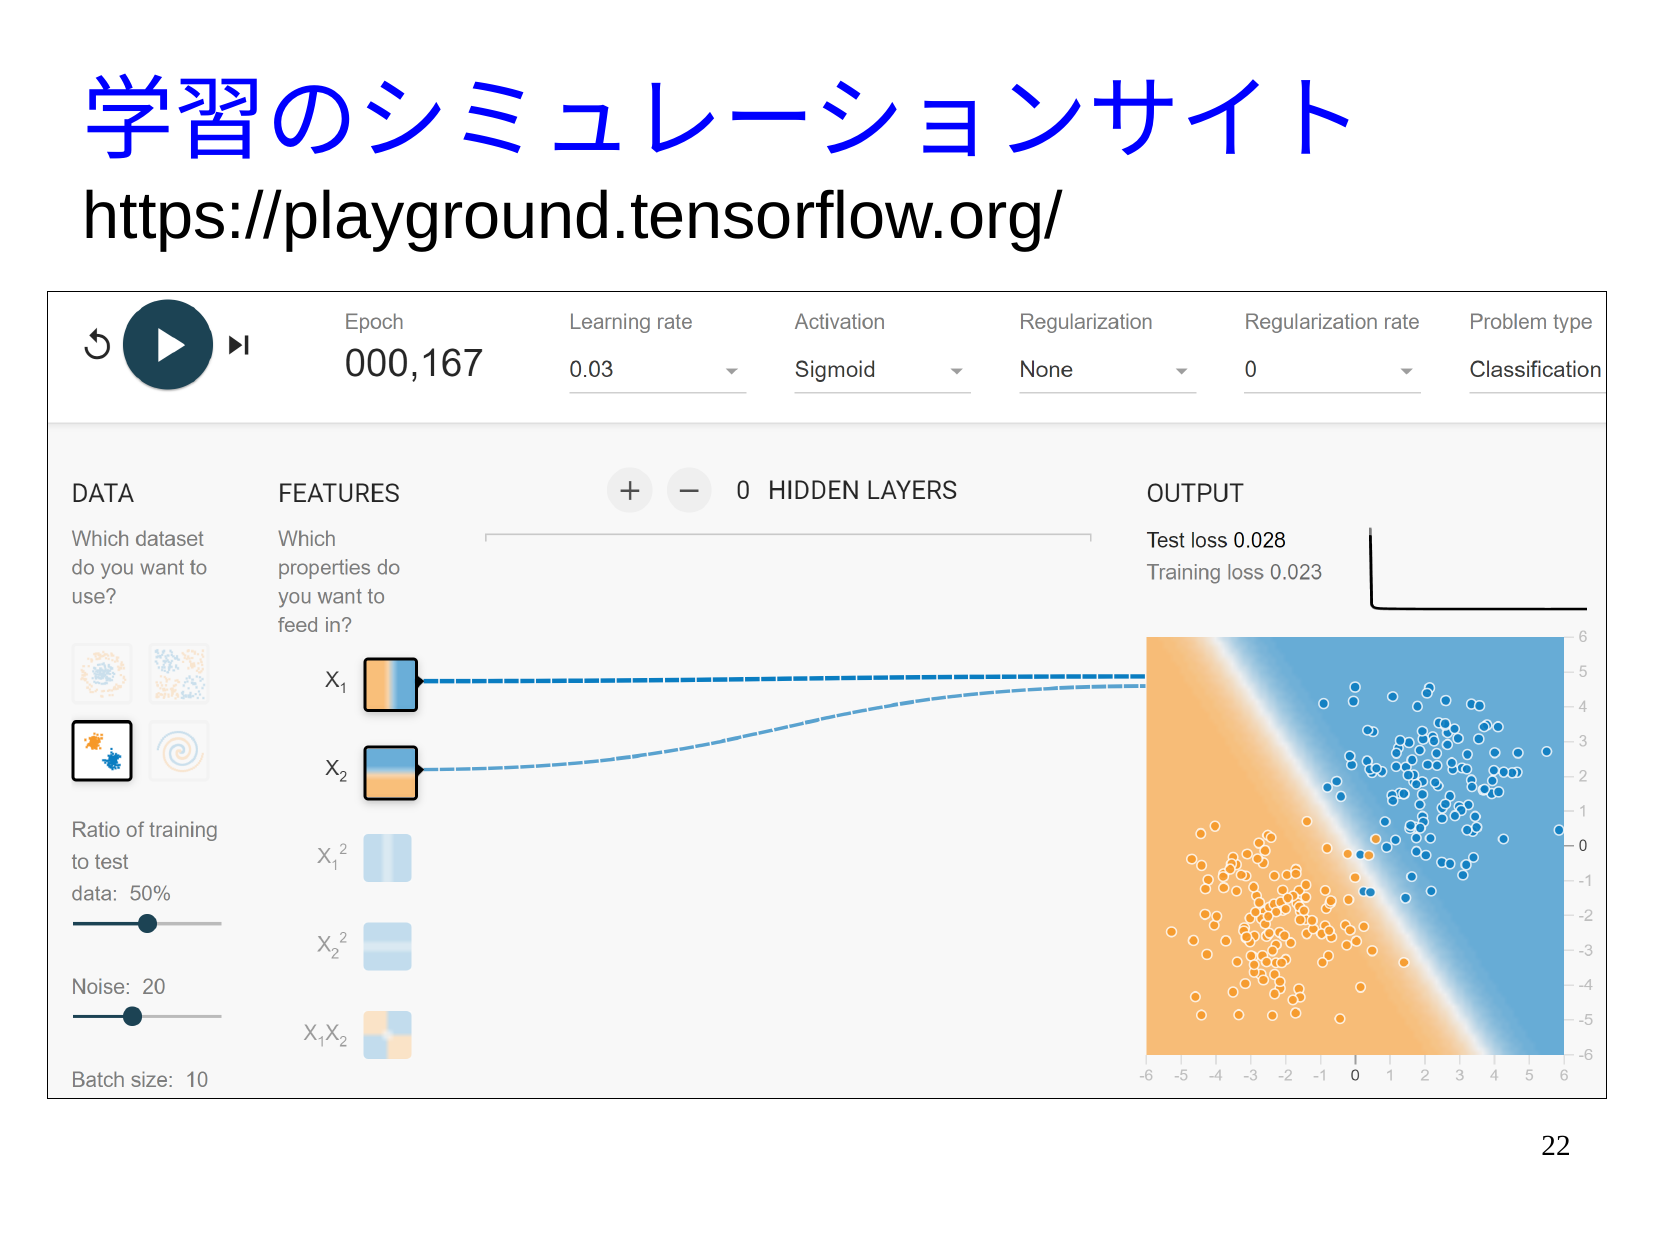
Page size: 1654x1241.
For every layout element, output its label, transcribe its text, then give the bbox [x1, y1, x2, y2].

title 学習のシミュレーションサイト https://playground.tensorflow.org/ [82, 42, 1571, 264]
picture [47, 291, 1607, 1099]
